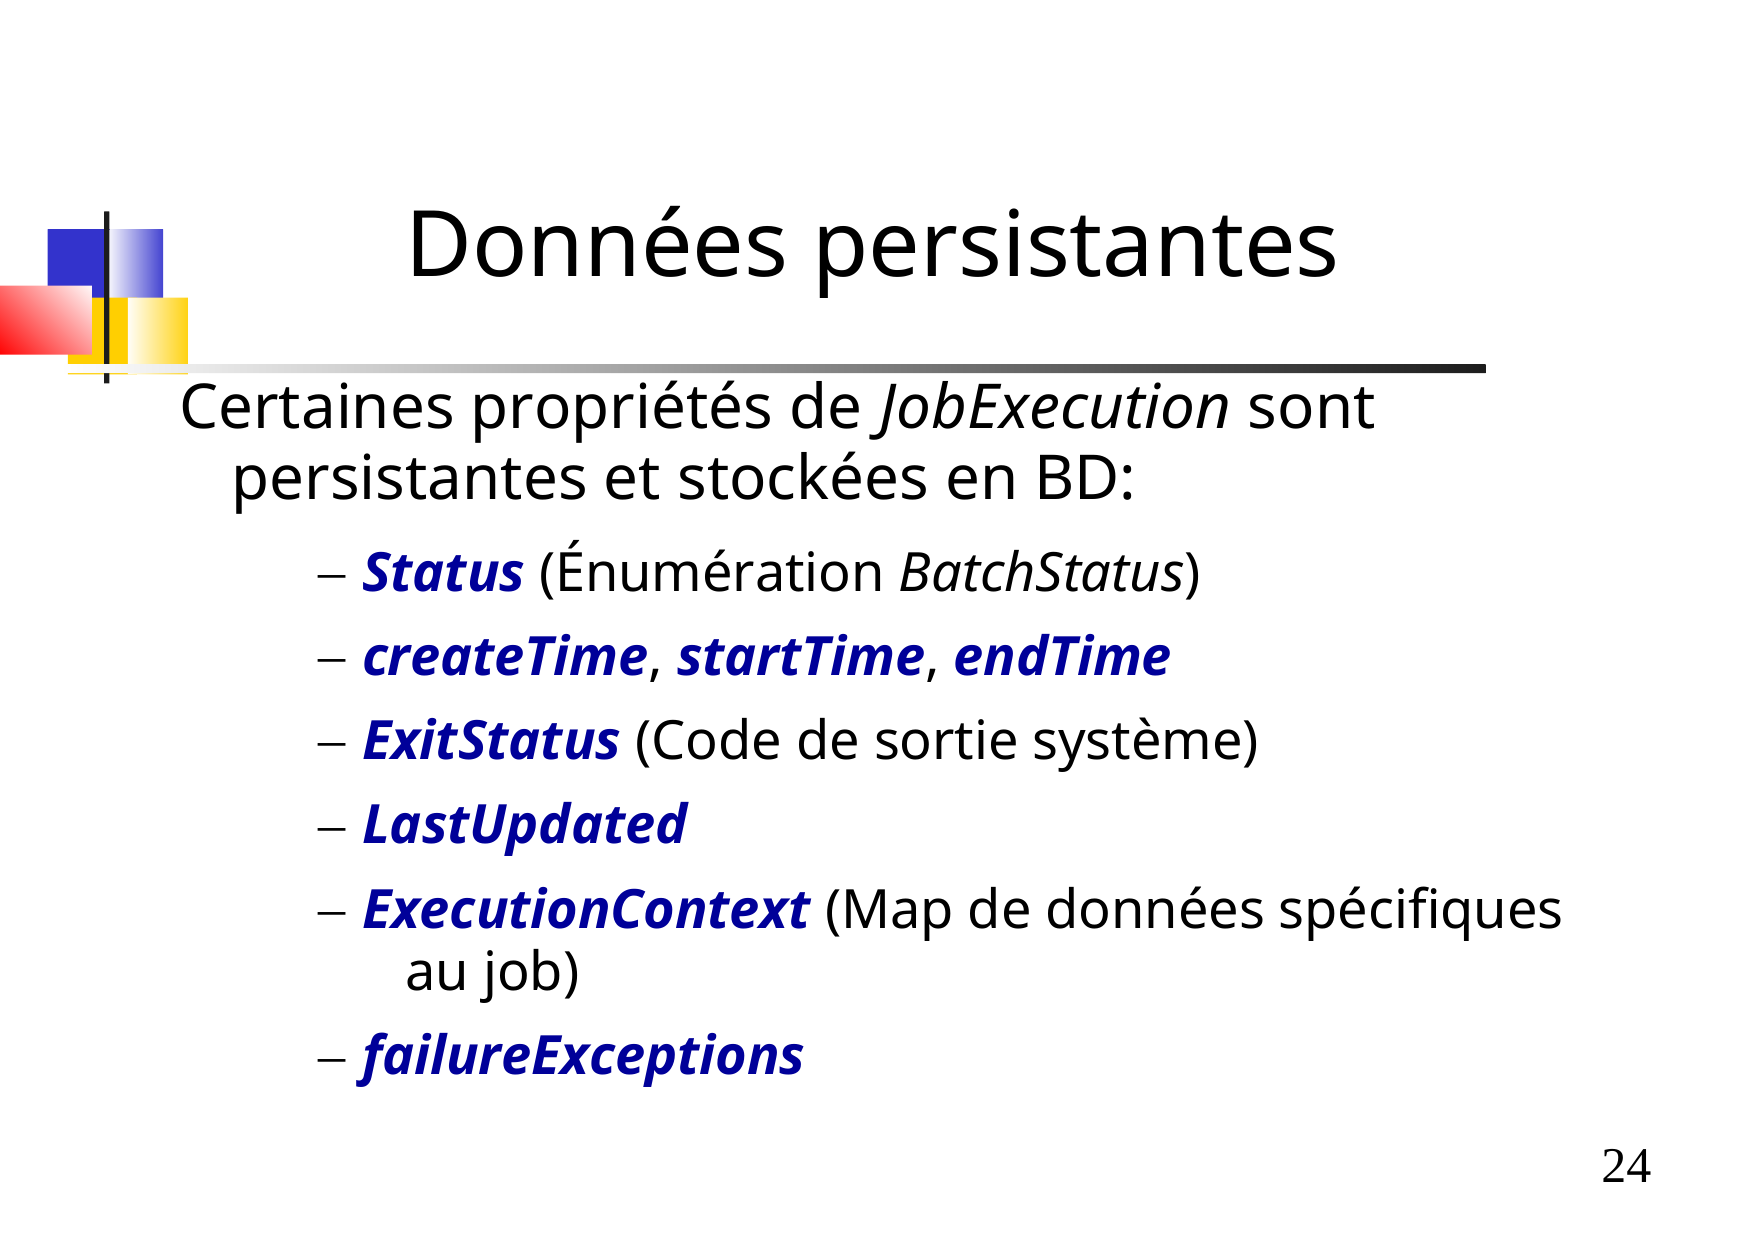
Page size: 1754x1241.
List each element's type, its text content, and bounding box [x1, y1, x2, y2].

title Données persistantes [179, 139, 1567, 351]
list Certaines propriétés de JobExecution sont persistantes et stockées en BD: Status (Énumération BatchStatus) createTime, startTime, endTime ExitStatus (Code de sortie système) LastUpdated ExecutionContext (Map de données spécifiques au job) failureExceptions [179, 371, 1567, 1091]
